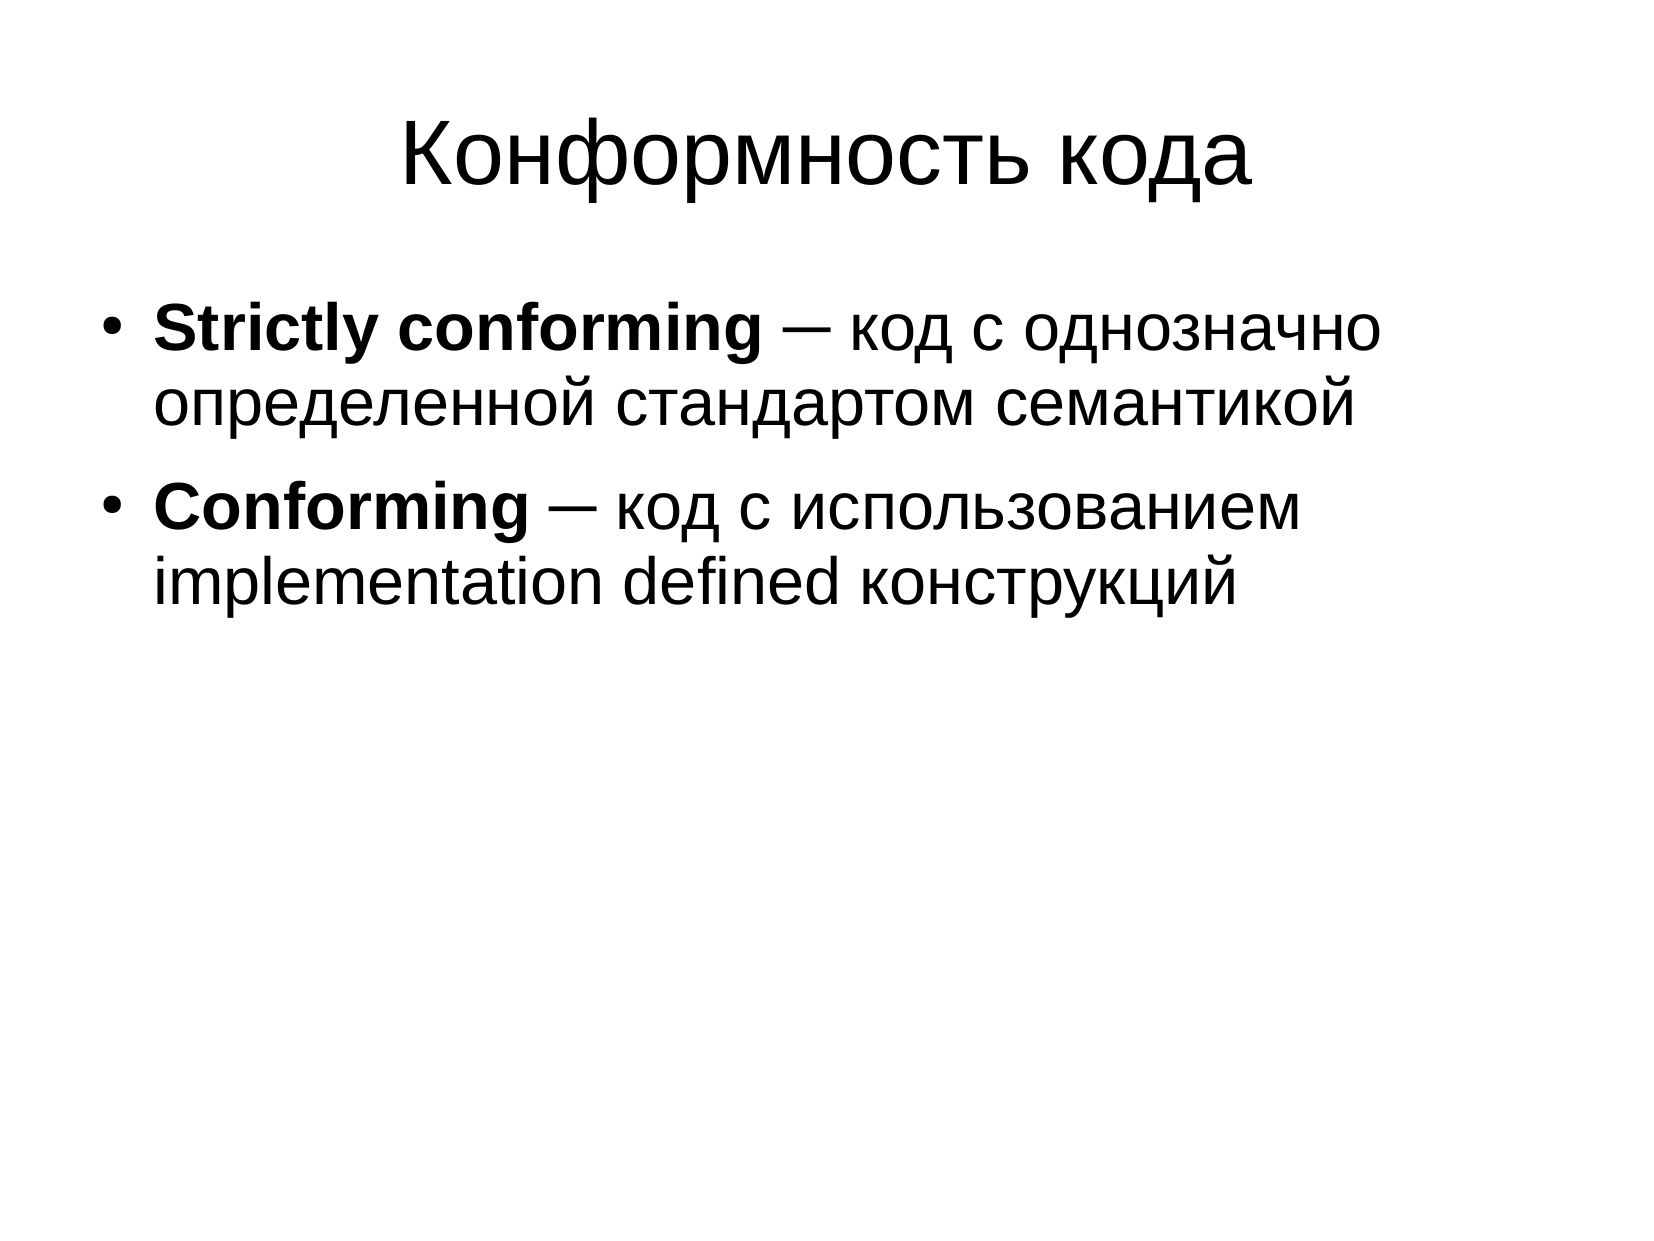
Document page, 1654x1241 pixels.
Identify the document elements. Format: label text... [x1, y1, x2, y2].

list Strictly conforming ─ код с однозначно определенной стандартом семантикой Conforming ─ код с использованием implementation defined конструкций [82, 290, 1571, 1171]
title Конформность кода [82, 49, 1571, 257]
